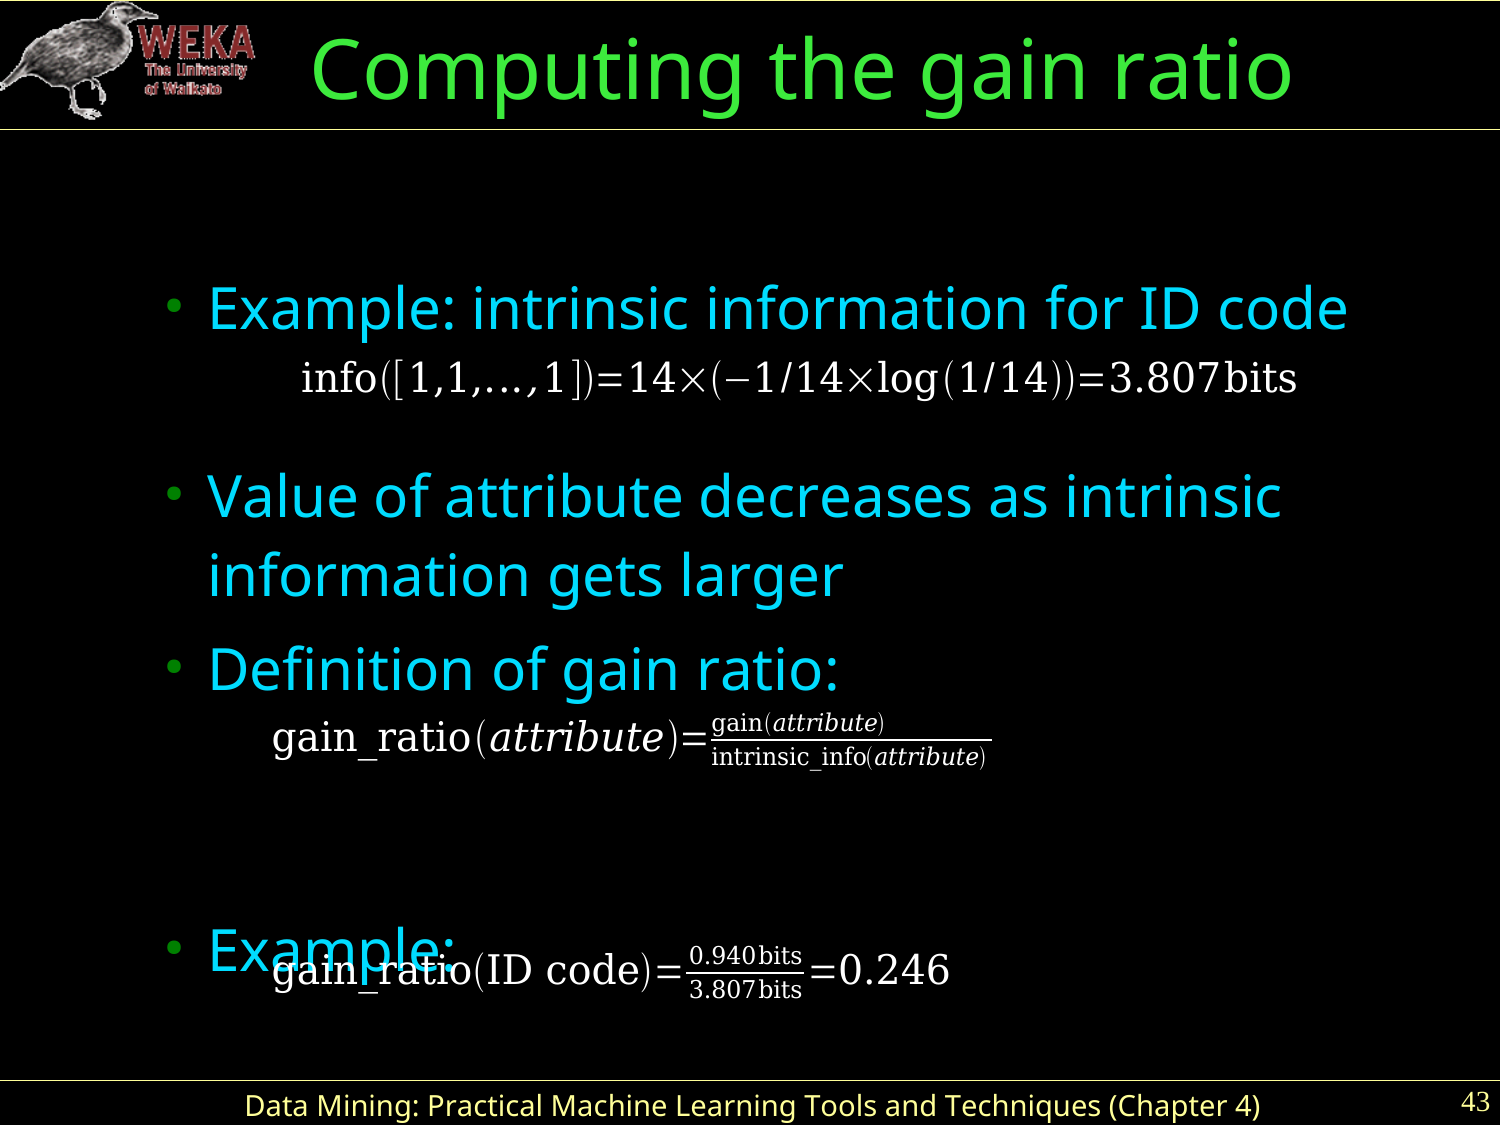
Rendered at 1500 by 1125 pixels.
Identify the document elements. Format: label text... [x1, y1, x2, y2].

chart [265, 941, 956, 1004]
chart [295, 354, 1303, 403]
chart [265, 708, 999, 772]
picture [0, 1, 266, 129]
text_box Example: intrinsic information for ID code Value of attribute decreases as intrinsic information gets larger Definition of gain ratio: Example: [149, 260, 1388, 936]
title Computing the gain ratio [295, 0, 1500, 148]
